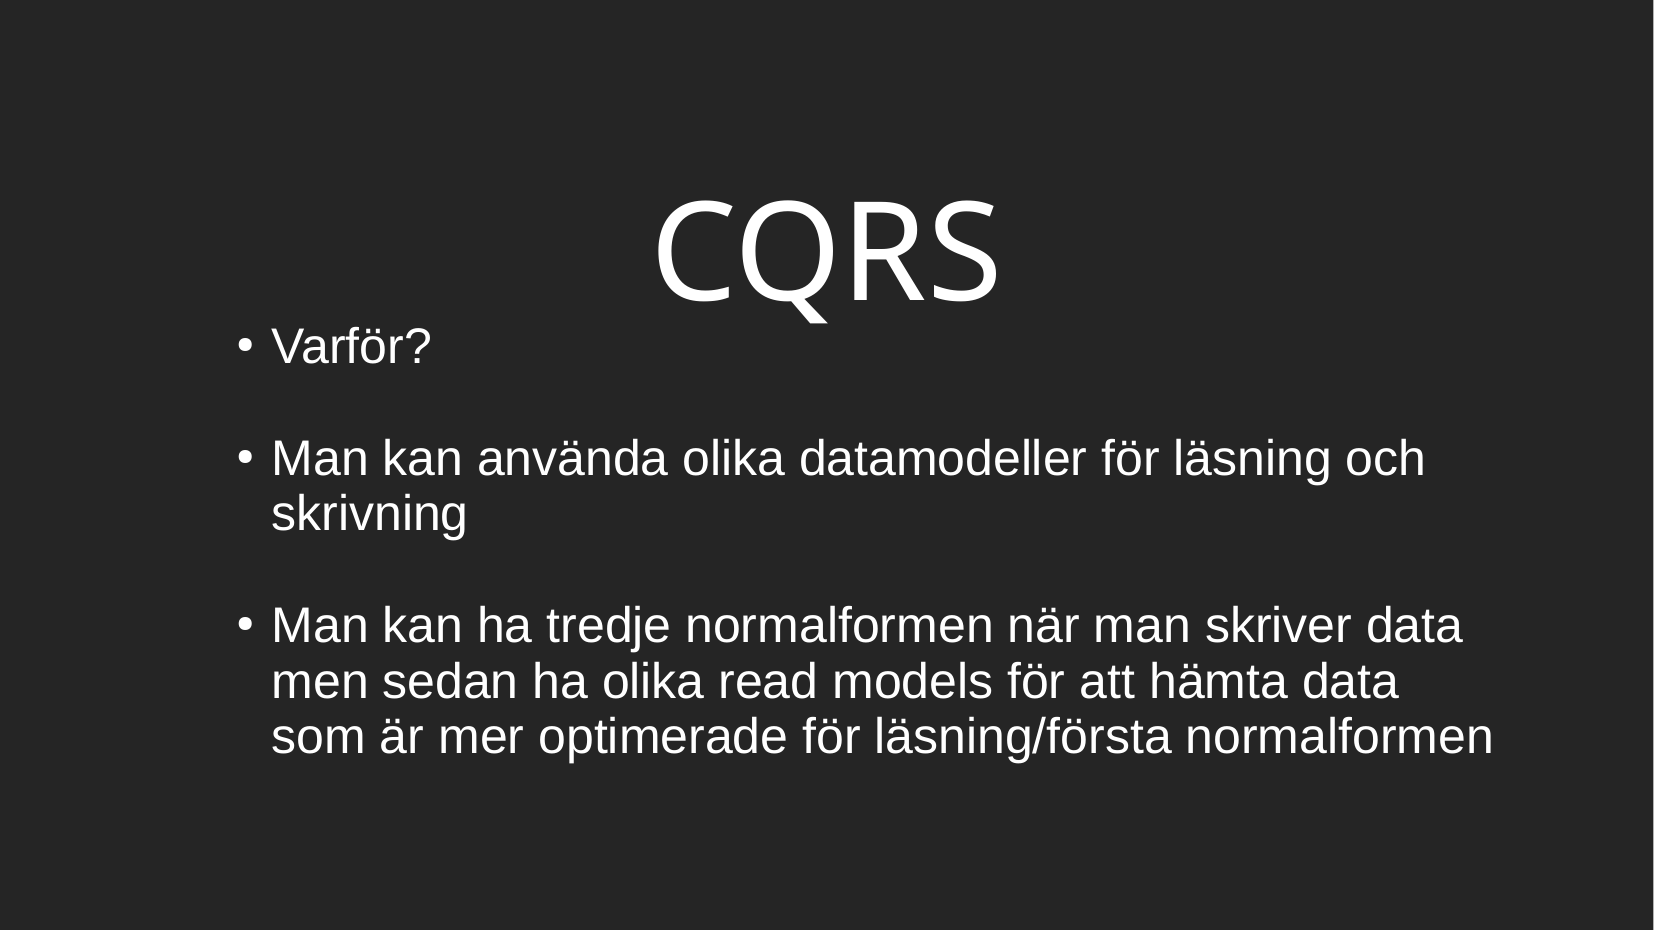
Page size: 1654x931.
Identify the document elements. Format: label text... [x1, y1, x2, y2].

title CQRS [82, 140, 1571, 355]
text_box Varför? Man kan använda olika datamodeller för läsning och skrivning Man kan ha tredje normalformen när man skriver data men sedan ha olika read models för att hämta data som är mer optimerade för läsning/första normalformen [236, 318, 1506, 765]
